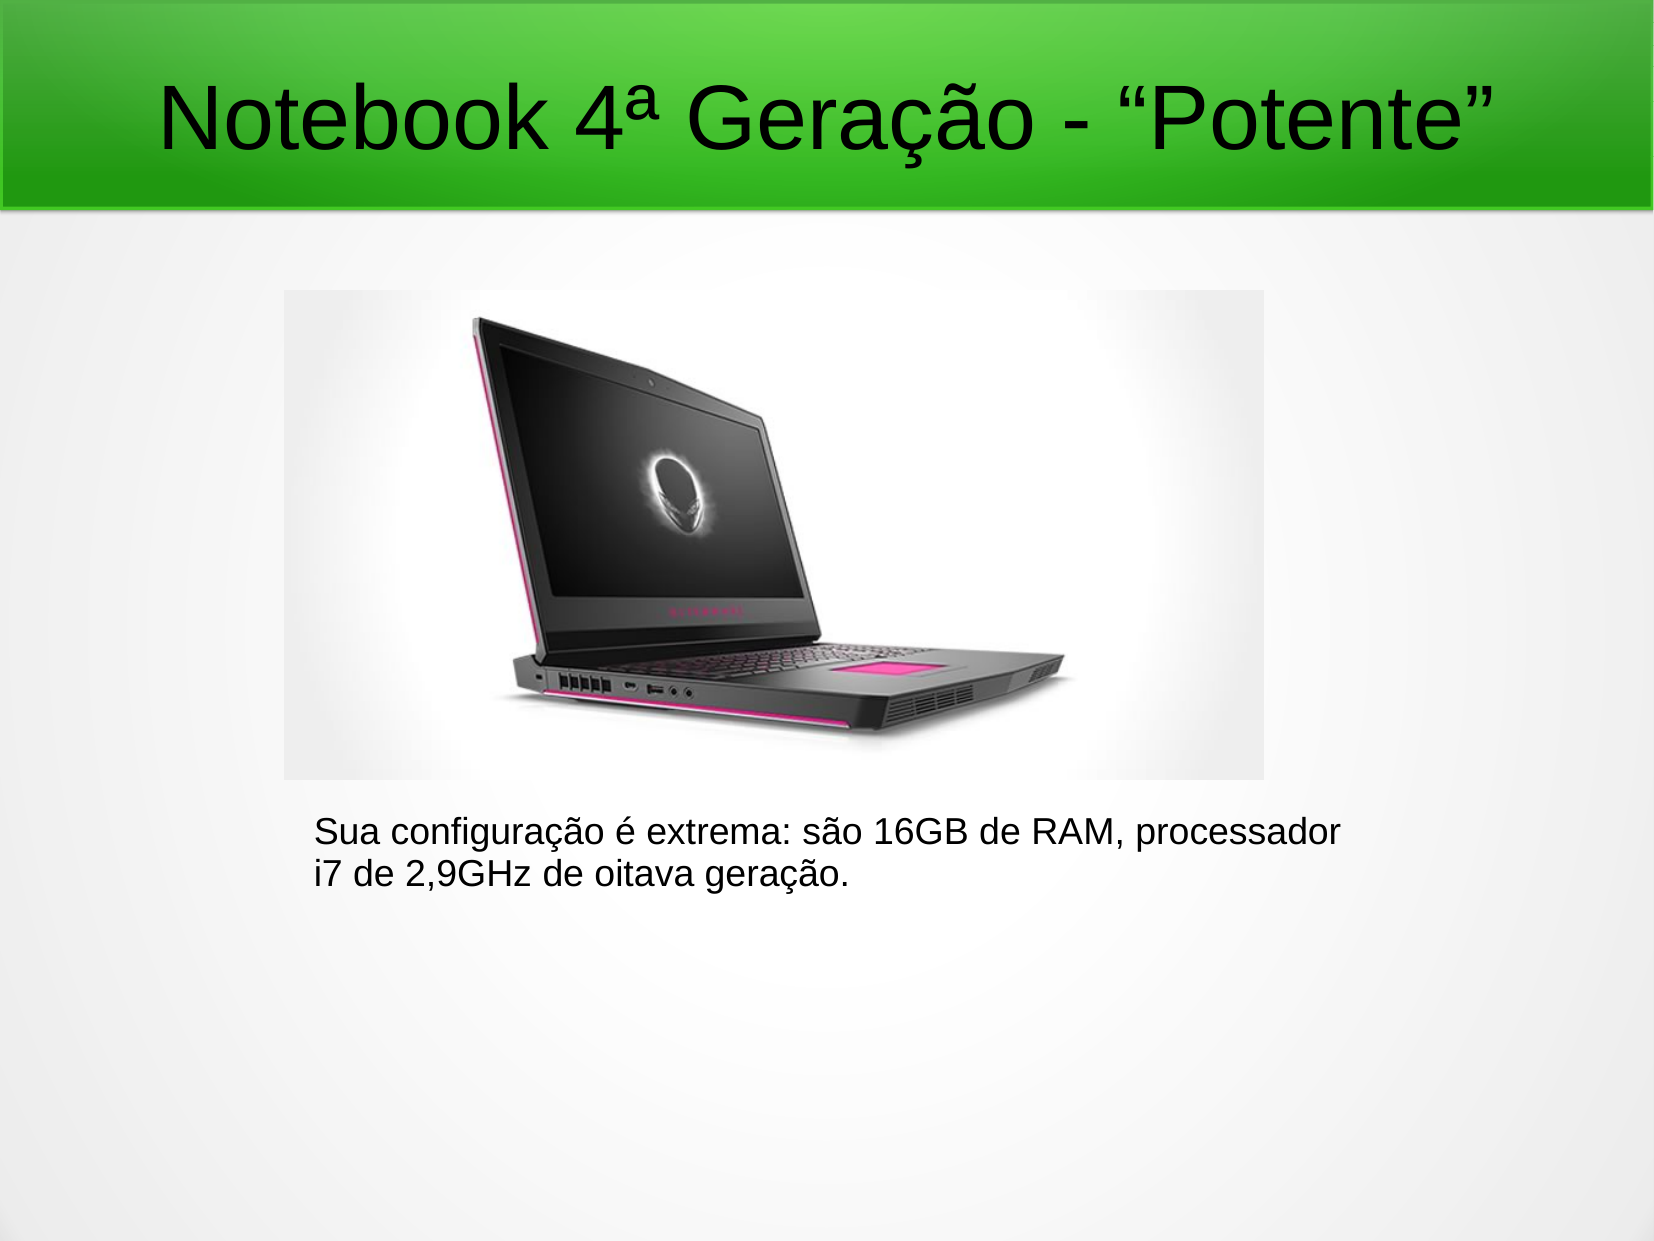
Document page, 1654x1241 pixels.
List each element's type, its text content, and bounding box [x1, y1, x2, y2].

text_box Sua configuração é extrema: são 16GB de RAM, processador i7 de 2,9GHz de oitava geração. [298, 803, 1371, 944]
title Notebook 4ª Geração - “Potente” [82, 47, 1571, 189]
picture [284, 290, 1264, 780]
